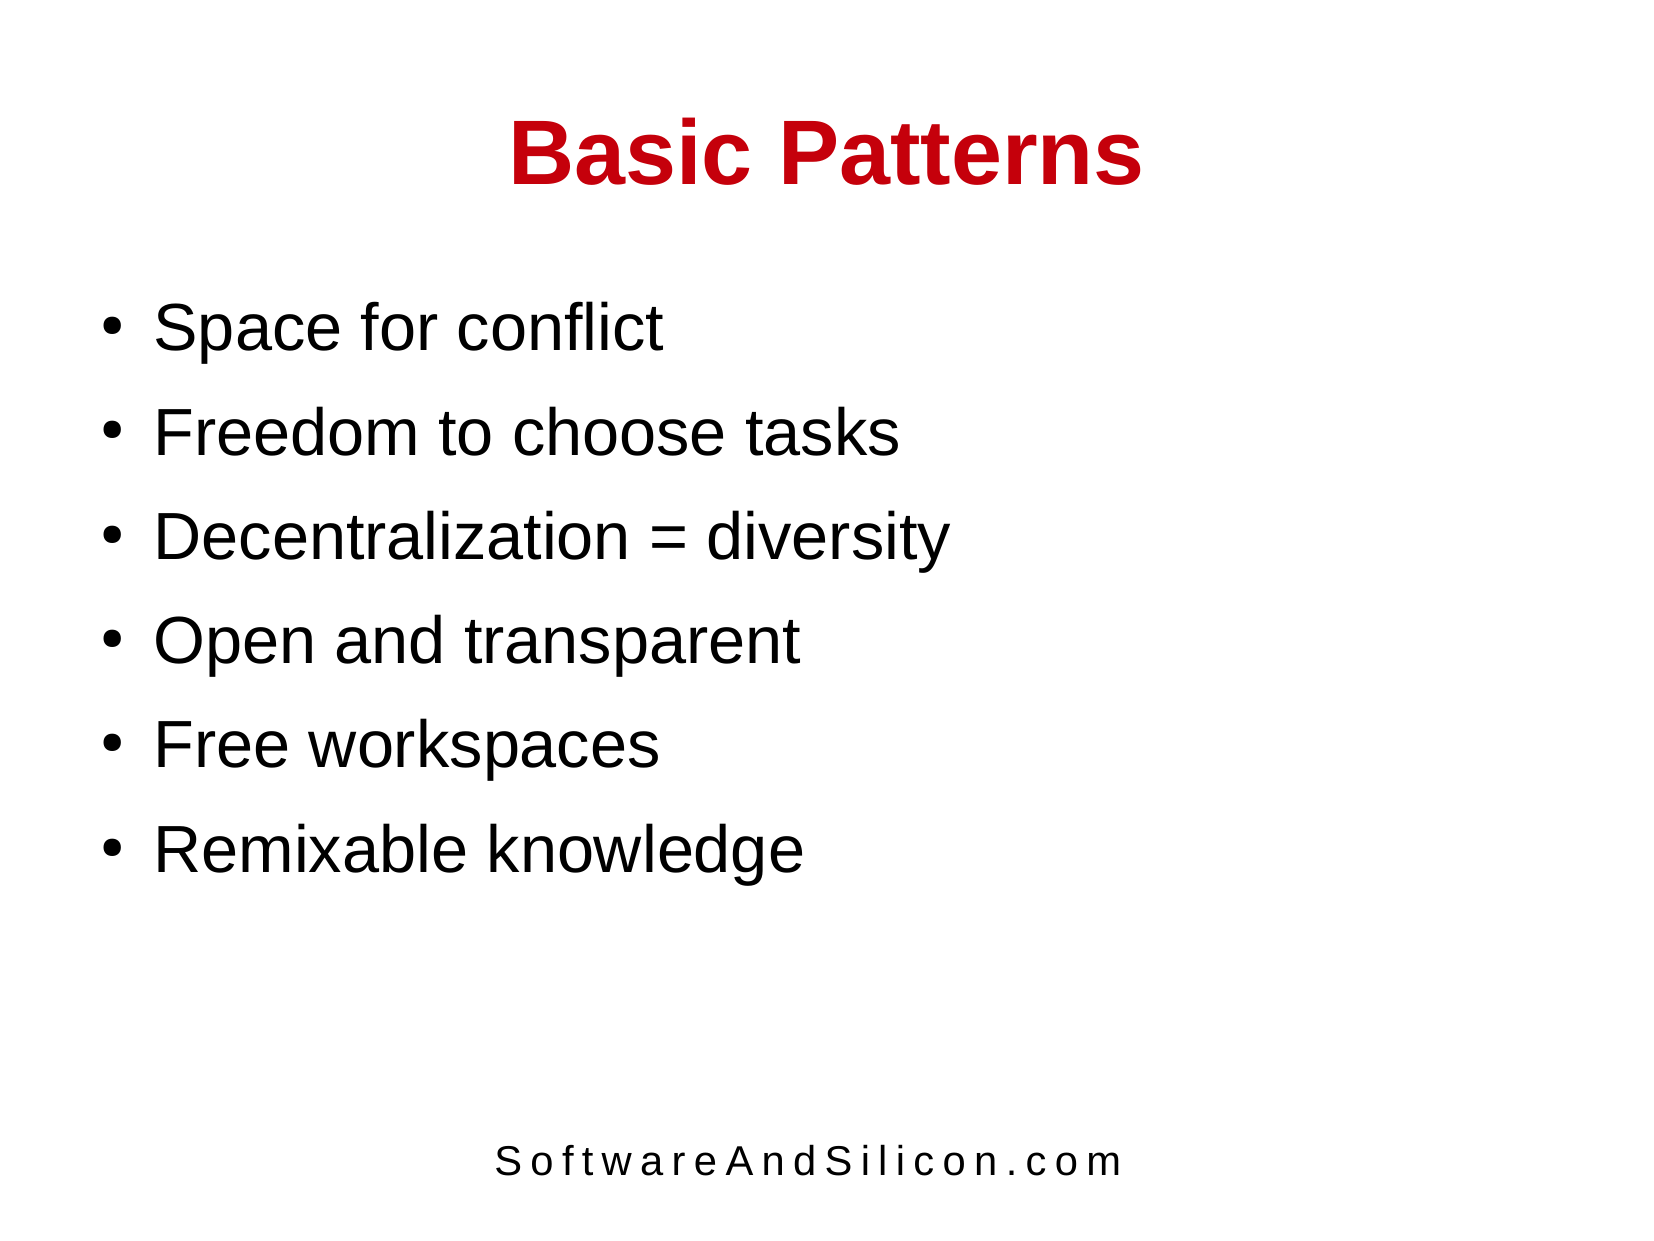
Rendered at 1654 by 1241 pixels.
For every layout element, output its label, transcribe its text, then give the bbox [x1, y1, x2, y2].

title Basic Patterns [82, 56, 1571, 250]
list Space for conflict Freedom to choose tasks Decentralization = diversity Open and transparent Free workspaces Remixable knowledge [82, 290, 1571, 1094]
